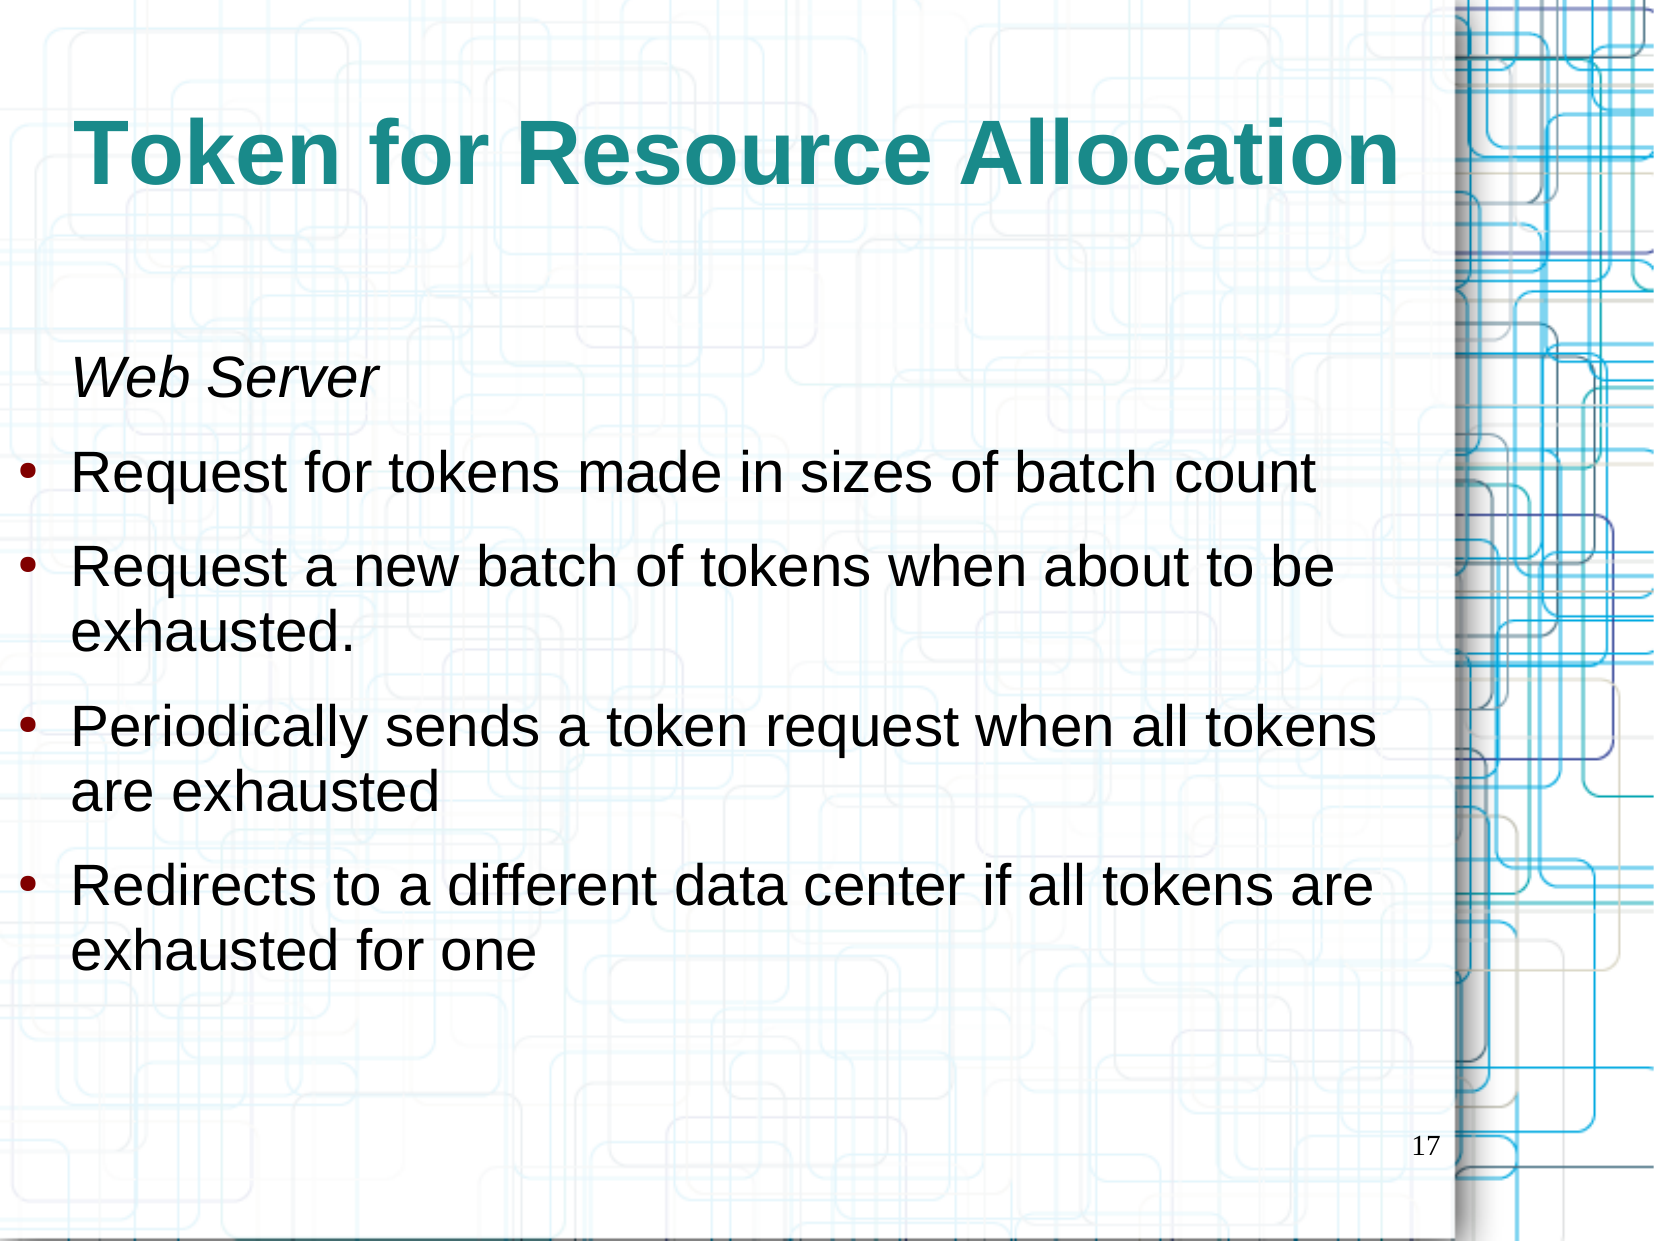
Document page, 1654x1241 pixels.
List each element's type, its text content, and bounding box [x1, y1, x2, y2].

picture [0, 0, 1654, 1241]
list Web Server Request for tokens made in sizes of batch count Request a new batch of tokens when about to be exhausted. Periodically sends a token request when all tokens are exhausted Redirects to a different data center if all tokens are exhausted for one [0, 344, 1456, 1127]
title Token for Resource Allocation [59, 49, 1418, 257]
